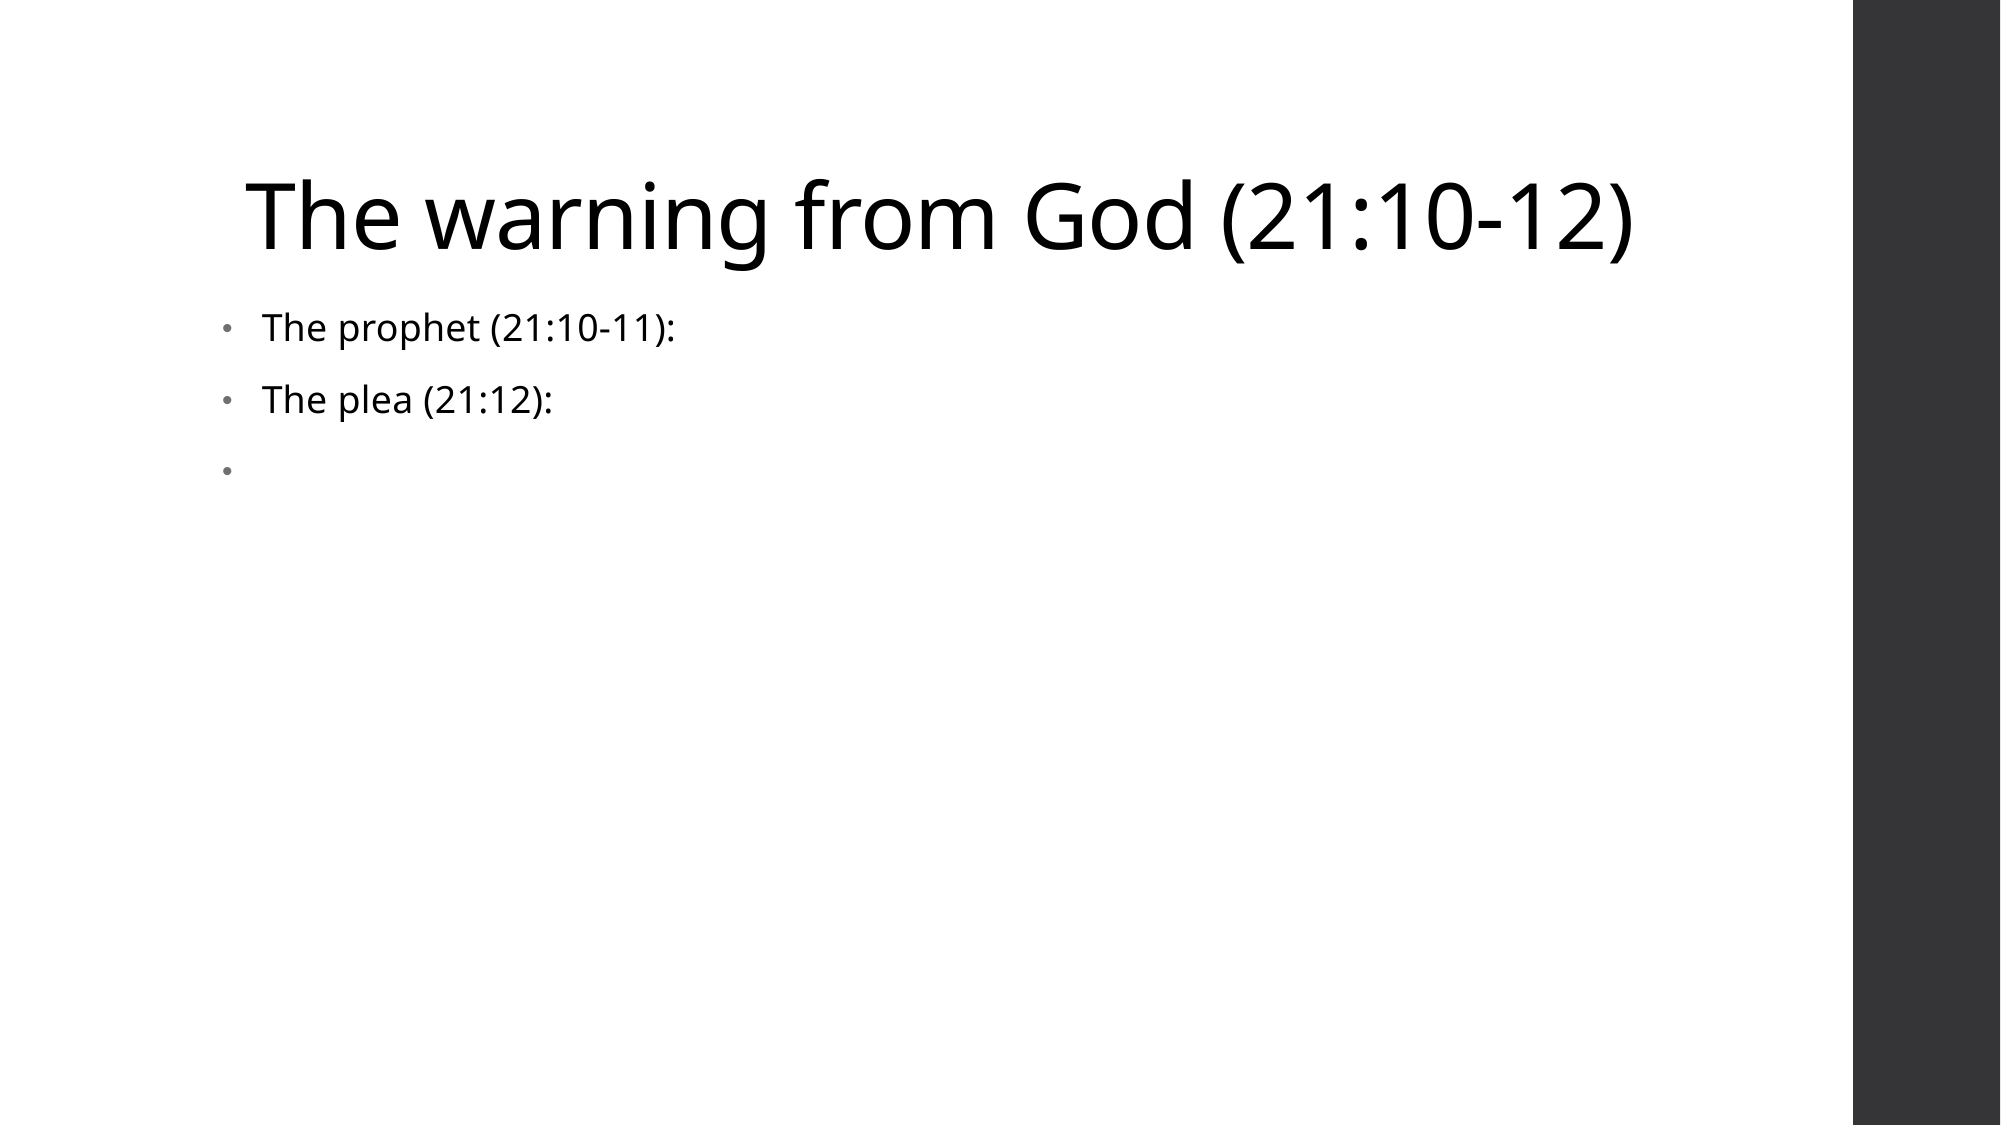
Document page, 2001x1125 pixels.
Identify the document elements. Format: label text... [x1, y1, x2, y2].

title The warning from God (21:10-12) [206, 60, 1797, 278]
list The prophet (21:10-11): The plea (21:12): [206, 299, 1617, 1014]
